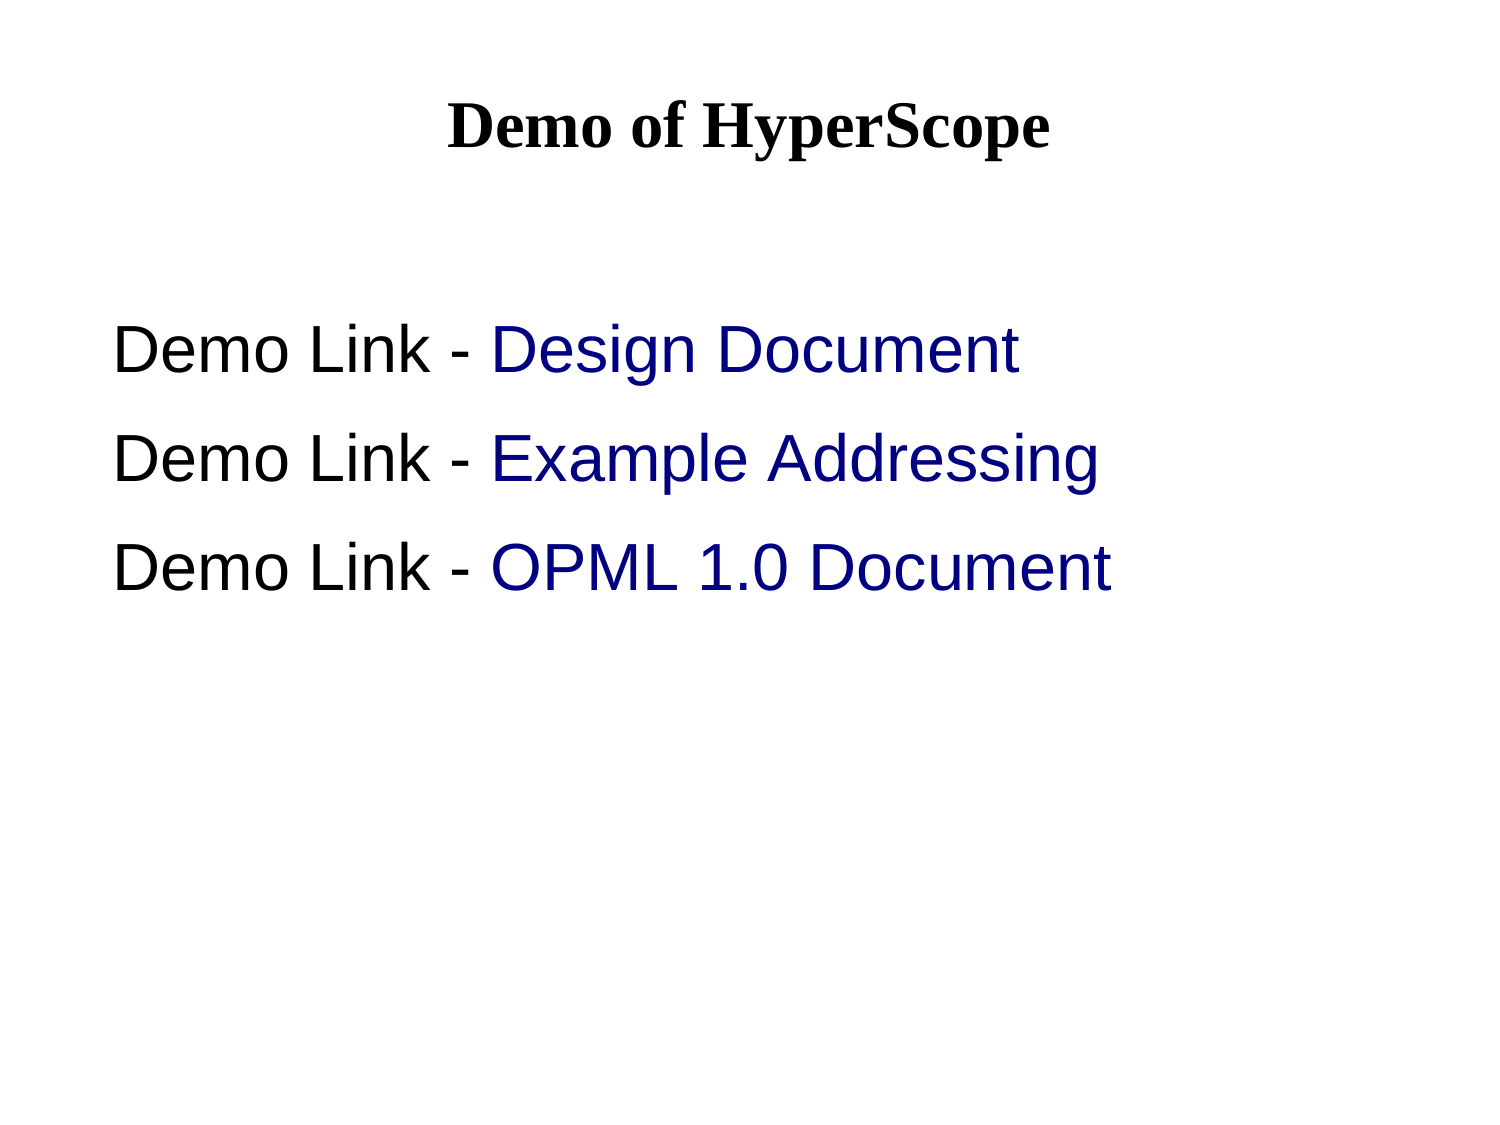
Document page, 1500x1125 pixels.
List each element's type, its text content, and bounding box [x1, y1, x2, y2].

list Demo Link - Design Document Demo Link - Example Addressing Demo Link - OPML 1.0 Document [112, 324, 1387, 1055]
title Demo of HyperScope [112, 35, 1387, 223]
